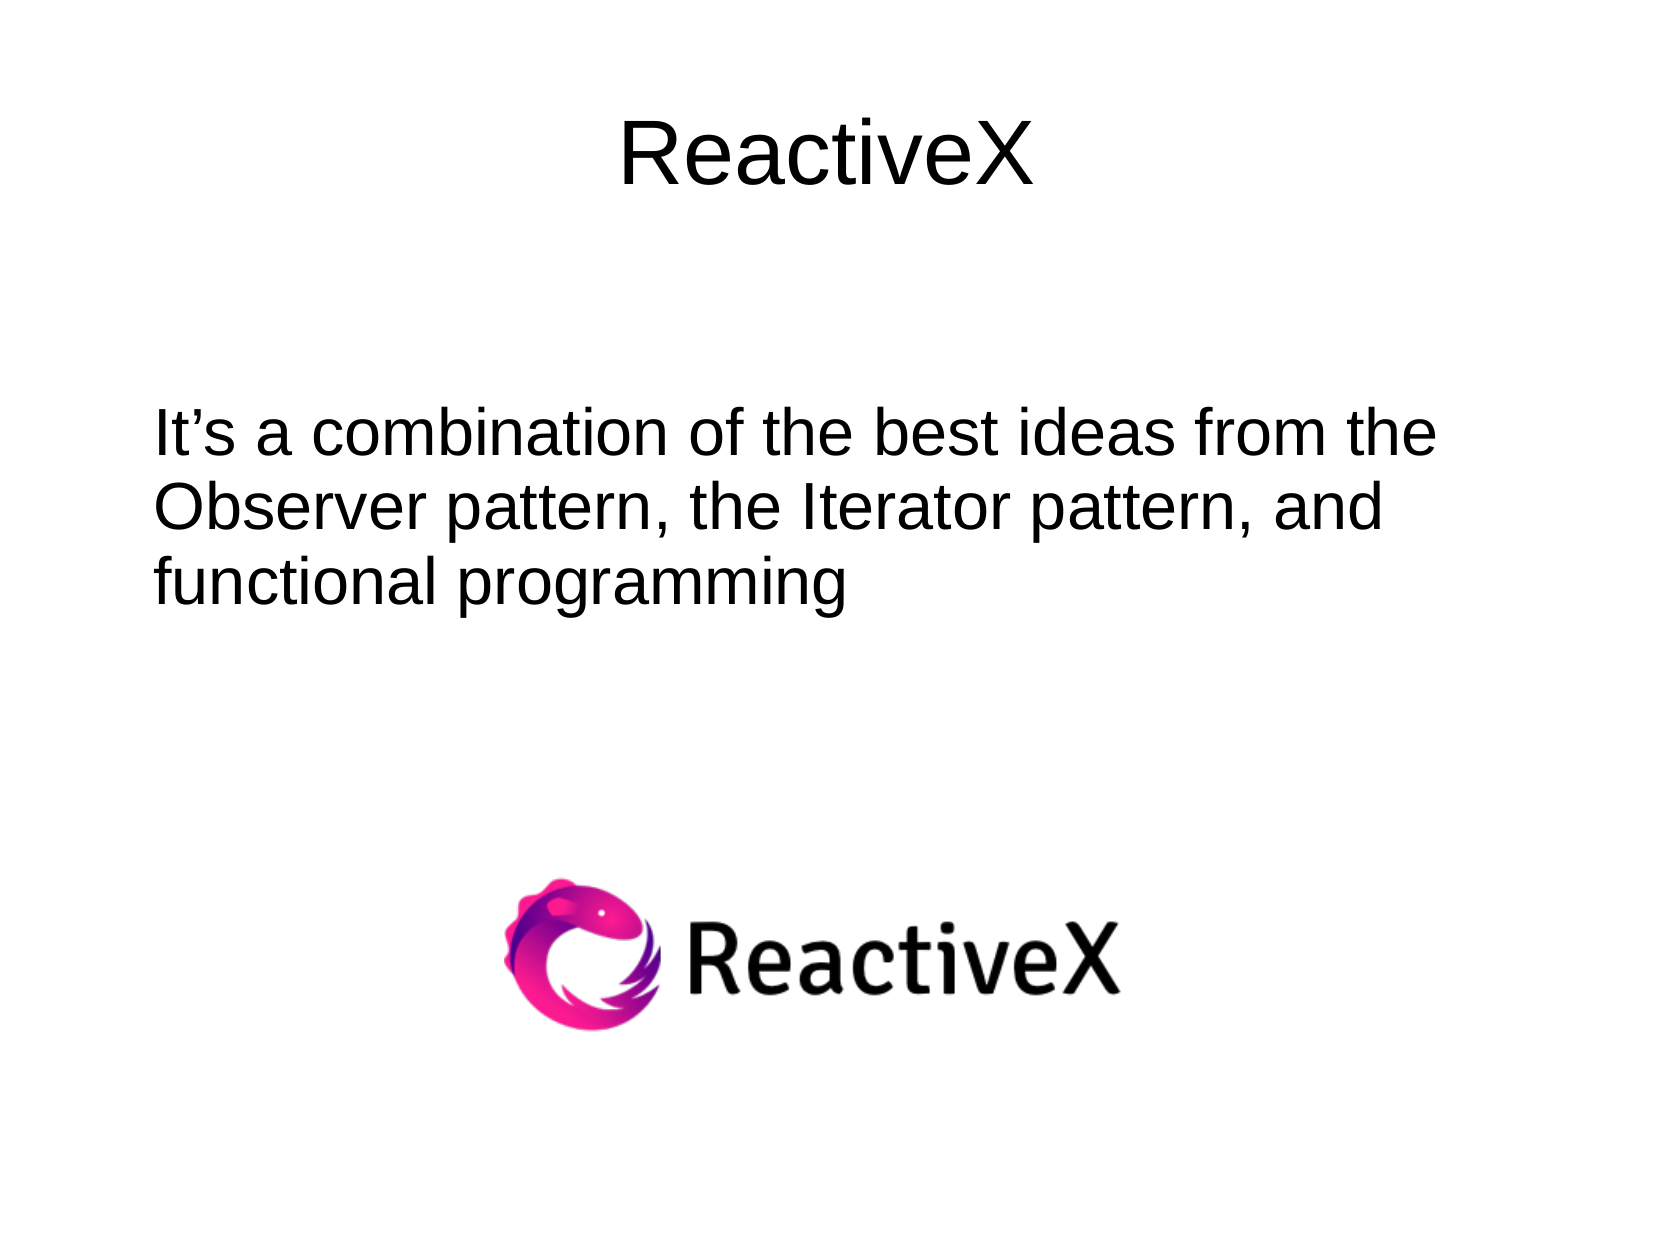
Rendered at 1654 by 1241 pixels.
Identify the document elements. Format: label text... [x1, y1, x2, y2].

title ReactiveX [82, 49, 1571, 257]
picture [431, 764, 1213, 1155]
list It’s a combination of the best ideas from the Observer pattern, the Iterator pattern, and functional programming [82, 290, 1571, 1010]
